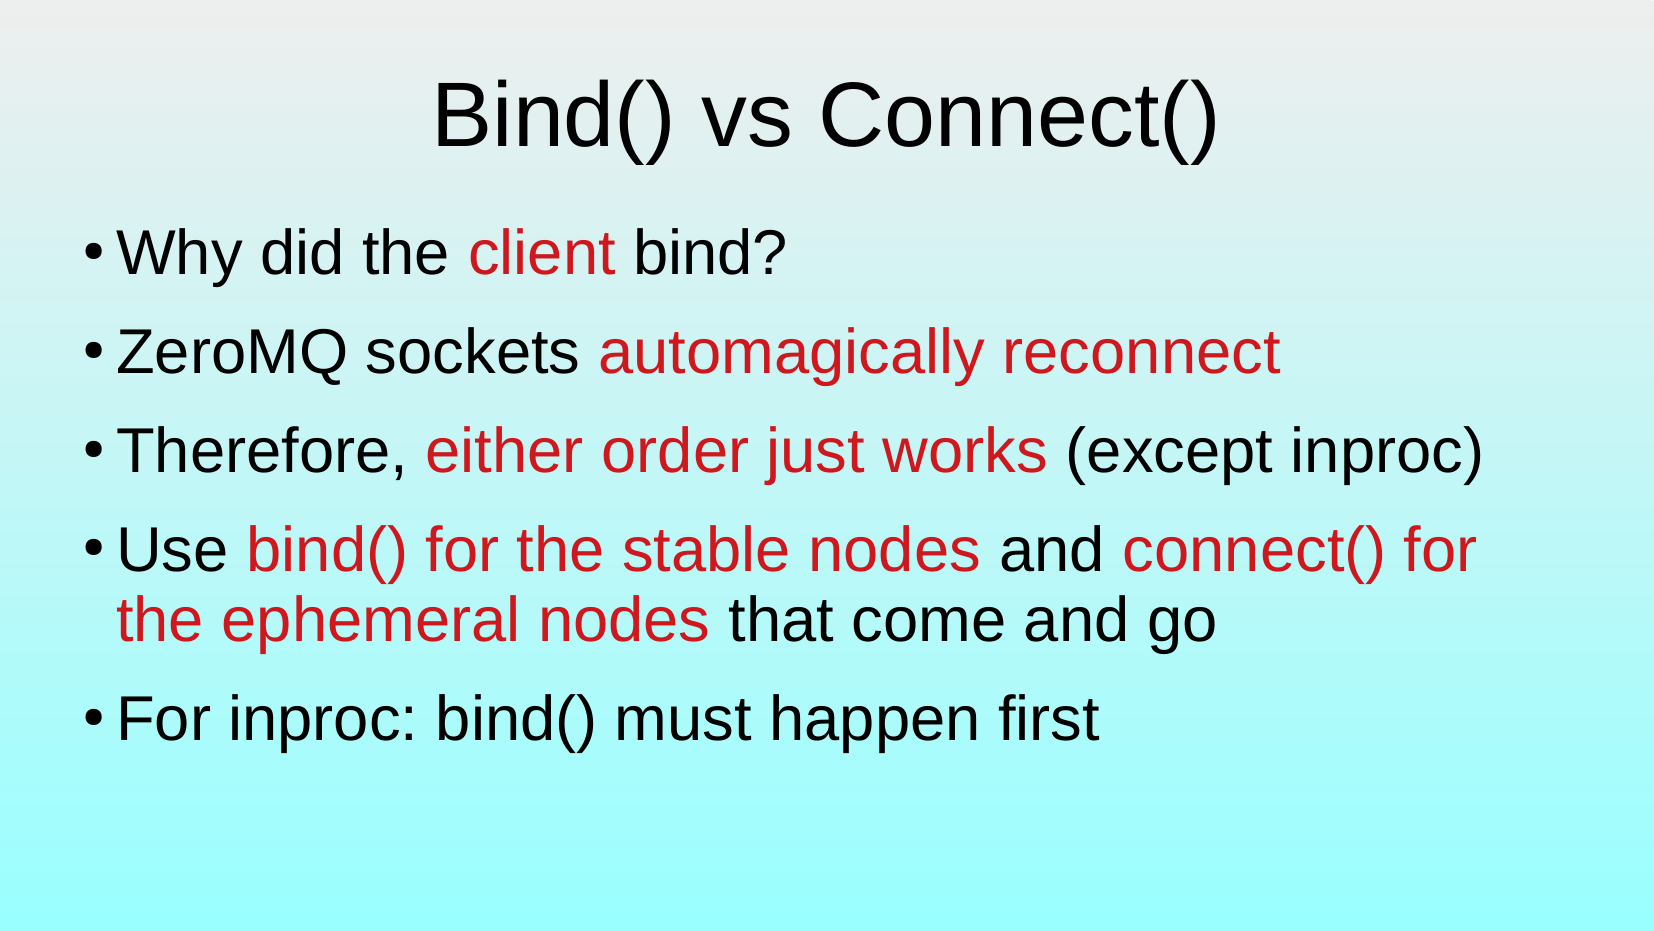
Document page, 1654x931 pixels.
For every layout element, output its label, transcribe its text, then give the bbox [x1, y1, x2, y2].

text_box [82, 217, 1571, 758]
title Bind() vs Connect() [82, 37, 1571, 193]
